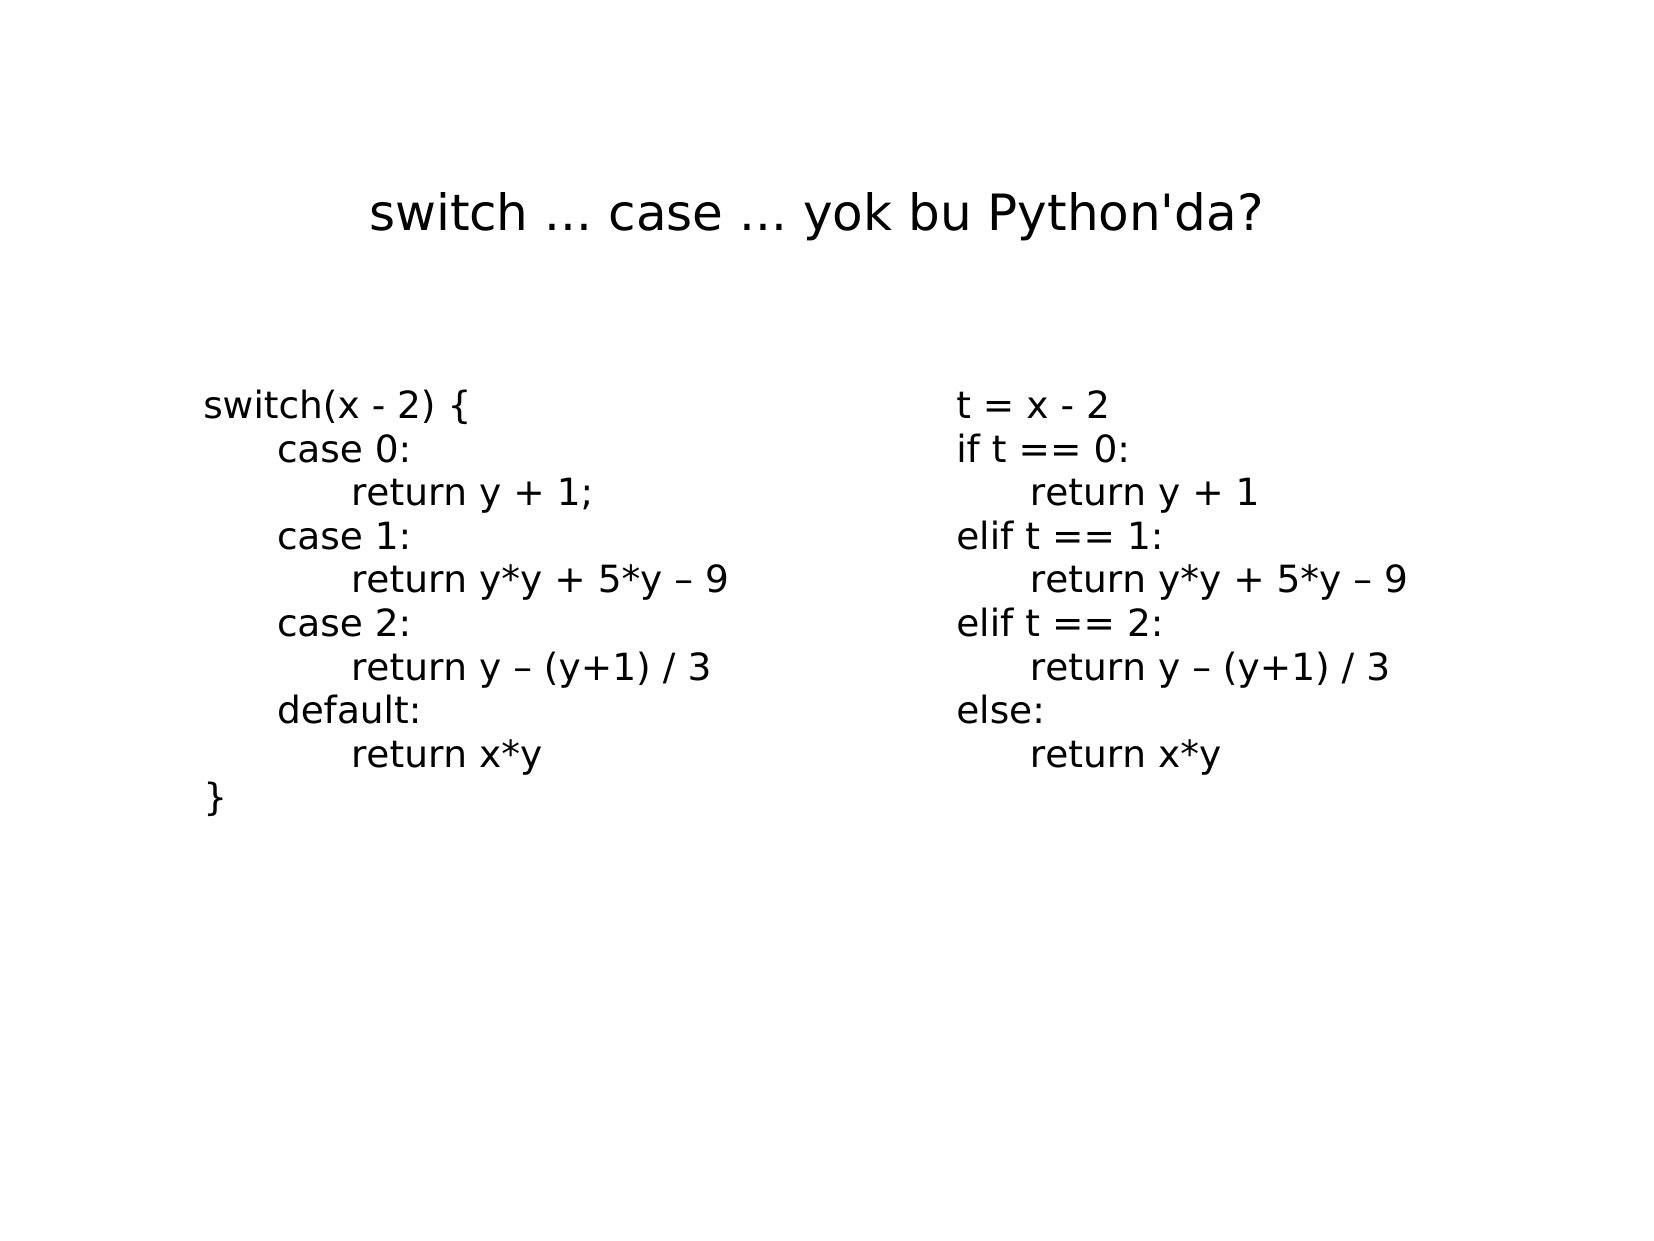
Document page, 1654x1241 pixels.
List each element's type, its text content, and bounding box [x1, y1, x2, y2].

text_box switch ... case ... yok bu Python'da? [354, 176, 1280, 250]
text_box switch(x - 2) { case 0: return y + 1; case 1: return y*y + 5*y – 9 case 2: return y – (y+1) / 3 default: return x*y } [188, 376, 745, 827]
text_box t = x - 2 if t == 0: return y + 1 elif t == 1: return y*y + 5*y – 9 elif t == 2: return y – (y+1) / 3 else: return x*y [941, 376, 1424, 784]
